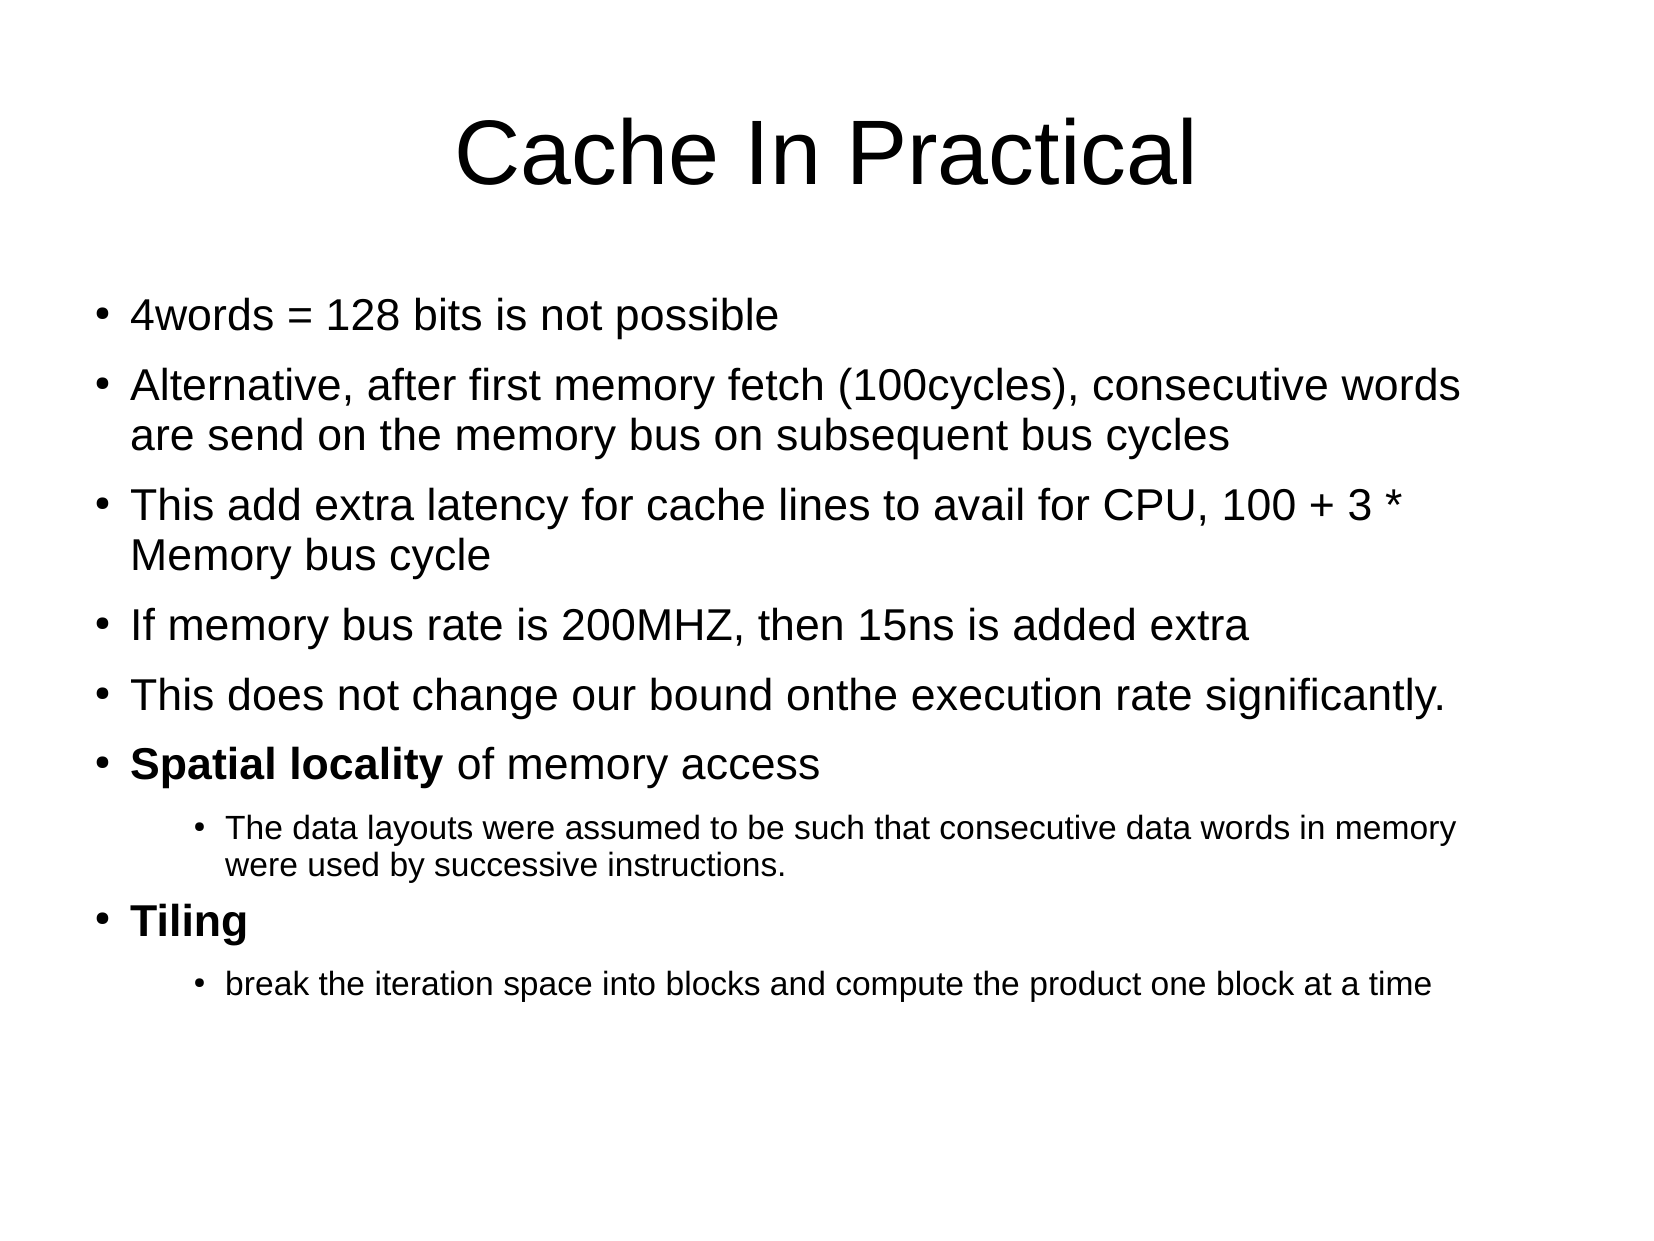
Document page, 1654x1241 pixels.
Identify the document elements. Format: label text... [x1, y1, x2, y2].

list 4words = 128 bits is not possible Alternative, after first memory fetch (100cycles), consecutive words are send on the memory bus on subsequent bus cycles This add extra latency for cache lines to avail for CPU, 100 + 3 * Memory bus cycle If memory bus rate is 200MHZ, then 15ns is added extra This does not change our bound onthe execution rate significantly. Spatial locality of memory access The data layouts were assumed to be such that consecutive data words in memory were used by successive instructions. Tiling break the iteration space into blocks and compute the product one block at a time [82, 290, 1538, 1010]
title Cache In Practical [82, 49, 1571, 257]
